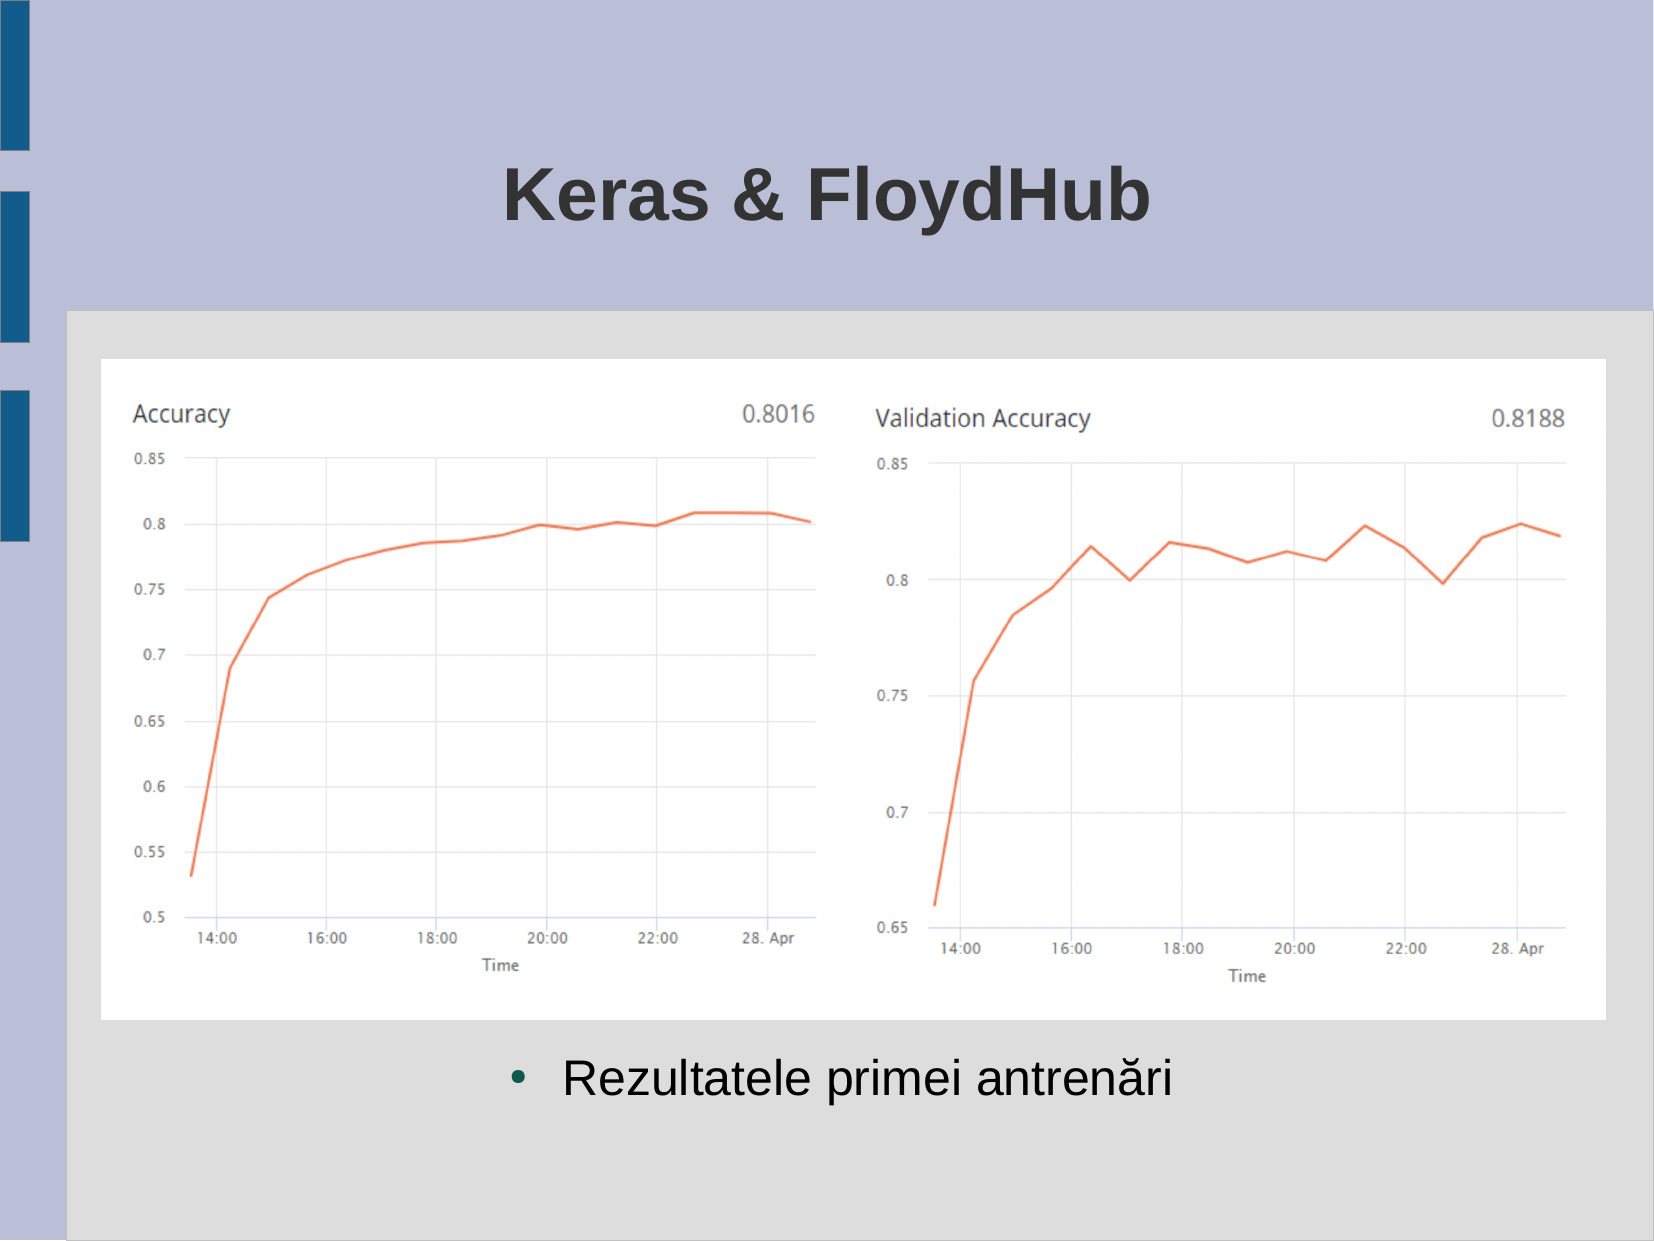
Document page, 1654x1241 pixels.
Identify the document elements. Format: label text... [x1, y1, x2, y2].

title Keras & FloydHub [121, 91, 1534, 299]
list Rezultatele primei antrenări [165, 1050, 1501, 1171]
picture [101, 359, 1606, 1021]
